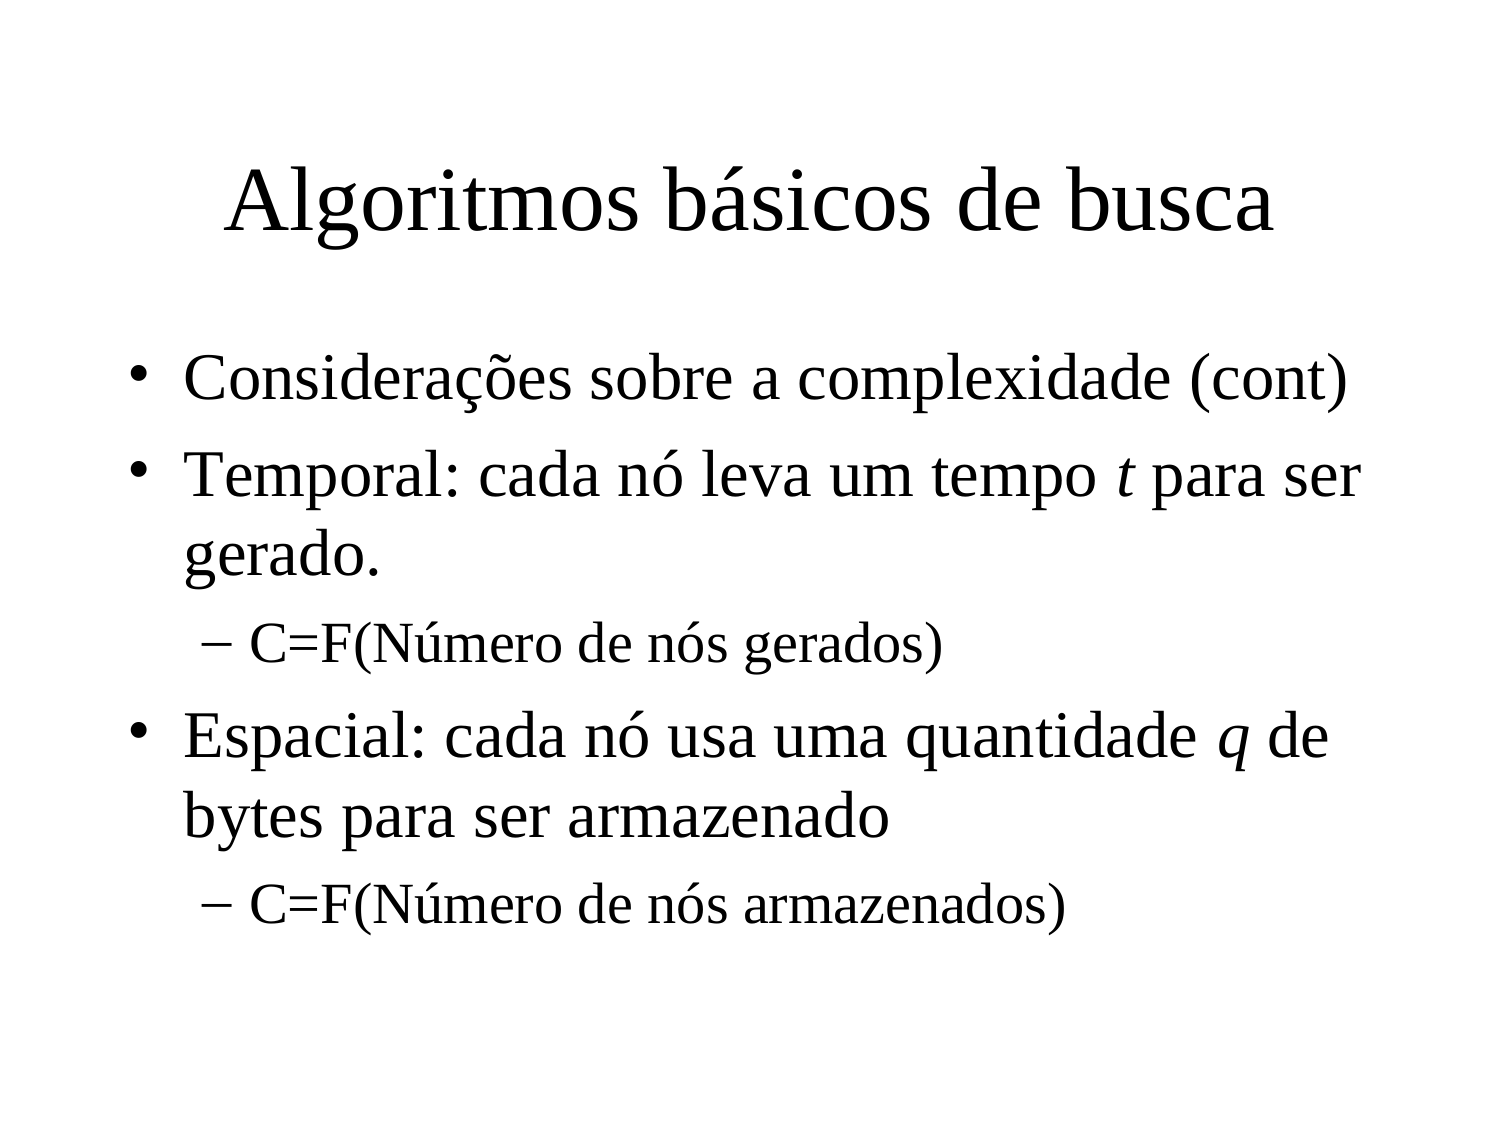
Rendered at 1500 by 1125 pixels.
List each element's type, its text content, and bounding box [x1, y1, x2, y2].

list Considerações sobre a complexidade (cont) Temporal: cada nó leva um tempo t para ser gerado. C=F(Número de nós gerados) Espacial: cada nó usa uma quantidade q de bytes para ser armazenado C=F(Número de nós armazenados) [112, 324, 1388, 1001]
title Algoritmos básicos de busca [112, 99, 1388, 288]
